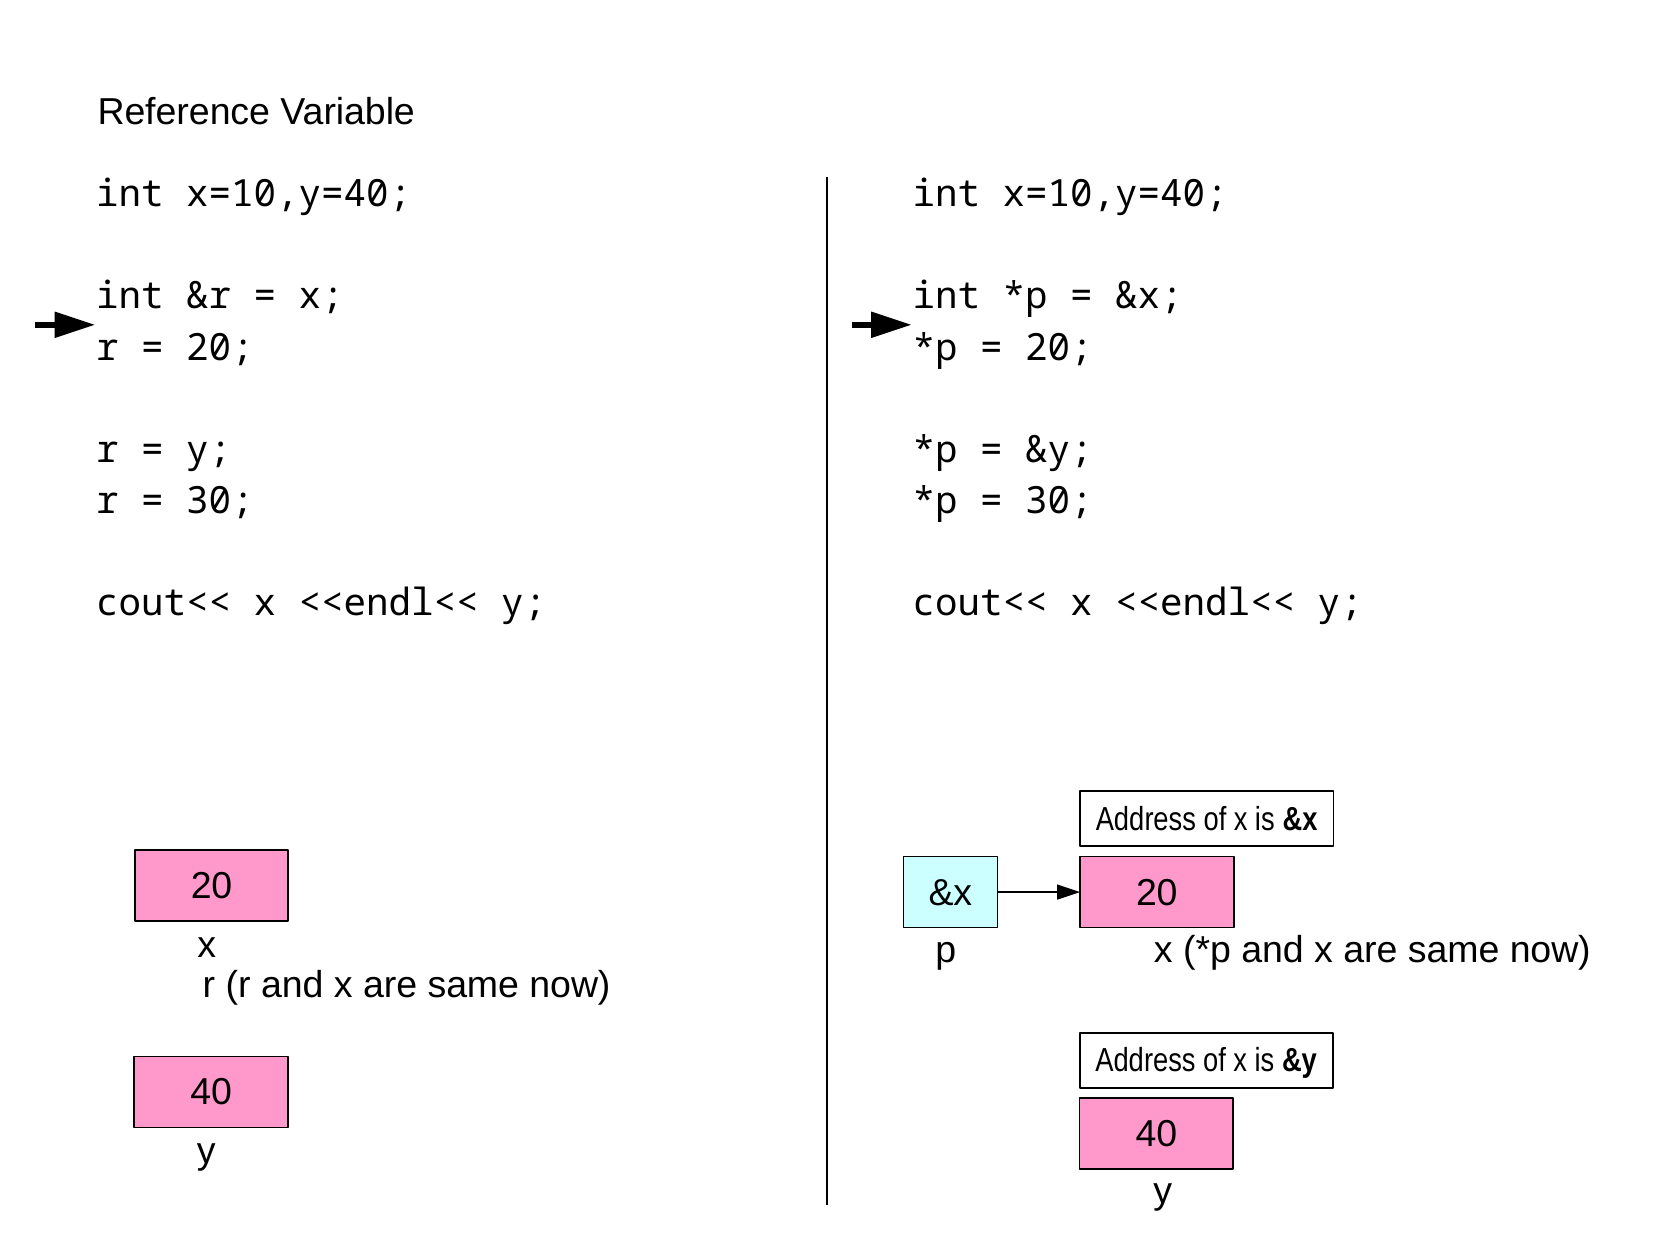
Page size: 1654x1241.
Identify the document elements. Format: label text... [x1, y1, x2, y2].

text_box r (r and x are same now) [187, 955, 626, 1013]
text_box int x=10,y=40; int *p = &x; *p = 20; *p = &y; *p = 30; cout<< x <<endl<< y; [897, 159, 1378, 567]
text_box Address of x is &x [1080, 790, 1334, 847]
text_box 20 [1080, 856, 1234, 928]
text_box 40 [134, 1056, 288, 1128]
text_box 40 [1079, 1098, 1234, 1170]
text_box y [182, 1121, 231, 1179]
text_box Address of x is &y [1079, 1032, 1333, 1088]
text_box Reference Variable [82, 82, 430, 140]
text_box 20 [134, 850, 289, 922]
text_box x [182, 915, 232, 973]
text_box int x=10,y=40; int &r = x; r = 20; r = y; r = 30; cout<< x <<endl<< y; [81, 159, 562, 567]
text_box &x [903, 856, 998, 928]
text_box x (*p and x are same now) [1139, 920, 1606, 978]
text_box y [1138, 1162, 1188, 1220]
text_box p [920, 921, 972, 979]
